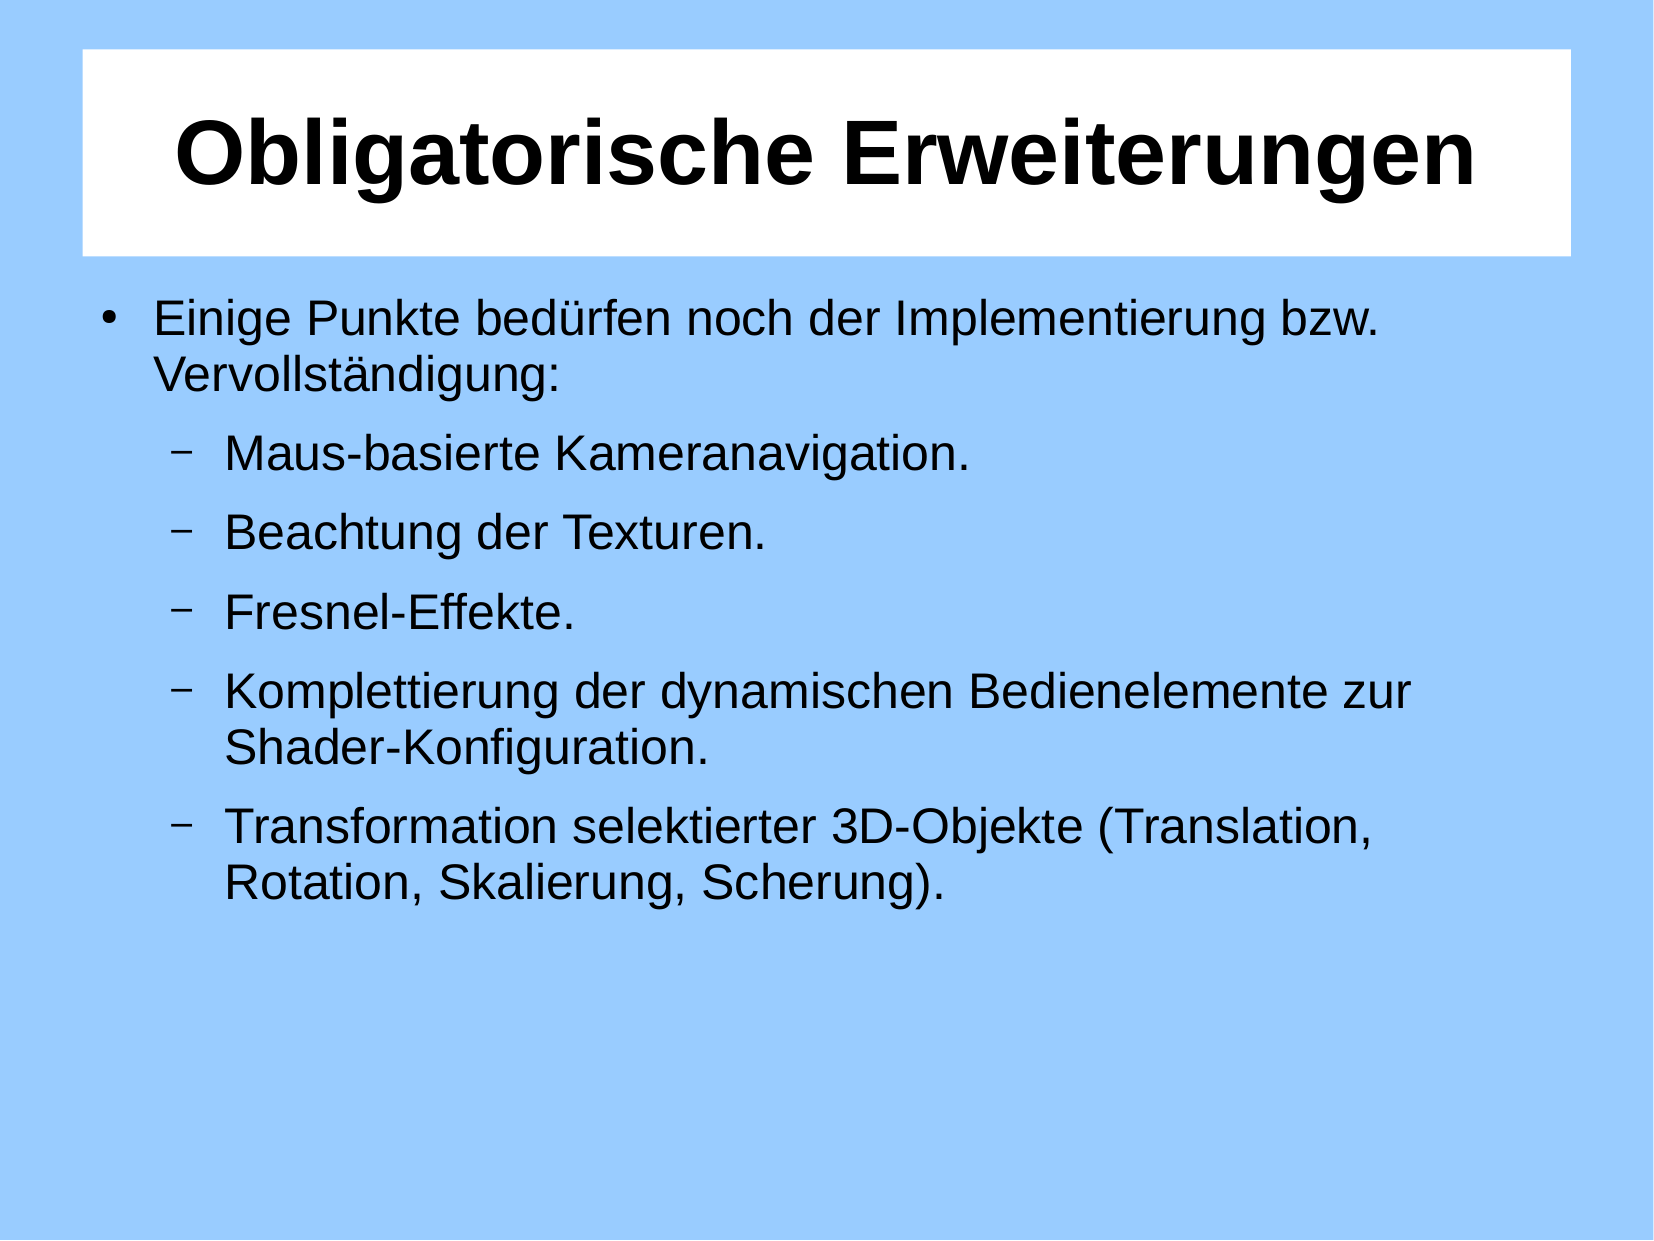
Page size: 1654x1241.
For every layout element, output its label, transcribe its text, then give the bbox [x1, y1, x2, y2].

list Einige Punkte bedürfen noch der Implementierung bzw. Vervollständigung: Maus-basierte Kameranavigation. Beachtung der Texturen. Fresnel-Effekte. Komplettierung der dynamischen Bedienelemente zur Shader-Konfiguration. Transformation selektierter 3D-Objekte (Translation, Rotation, Skalierung, Scherung). [82, 290, 1571, 1170]
title Obligatorische Erweiterungen [82, 49, 1571, 257]
